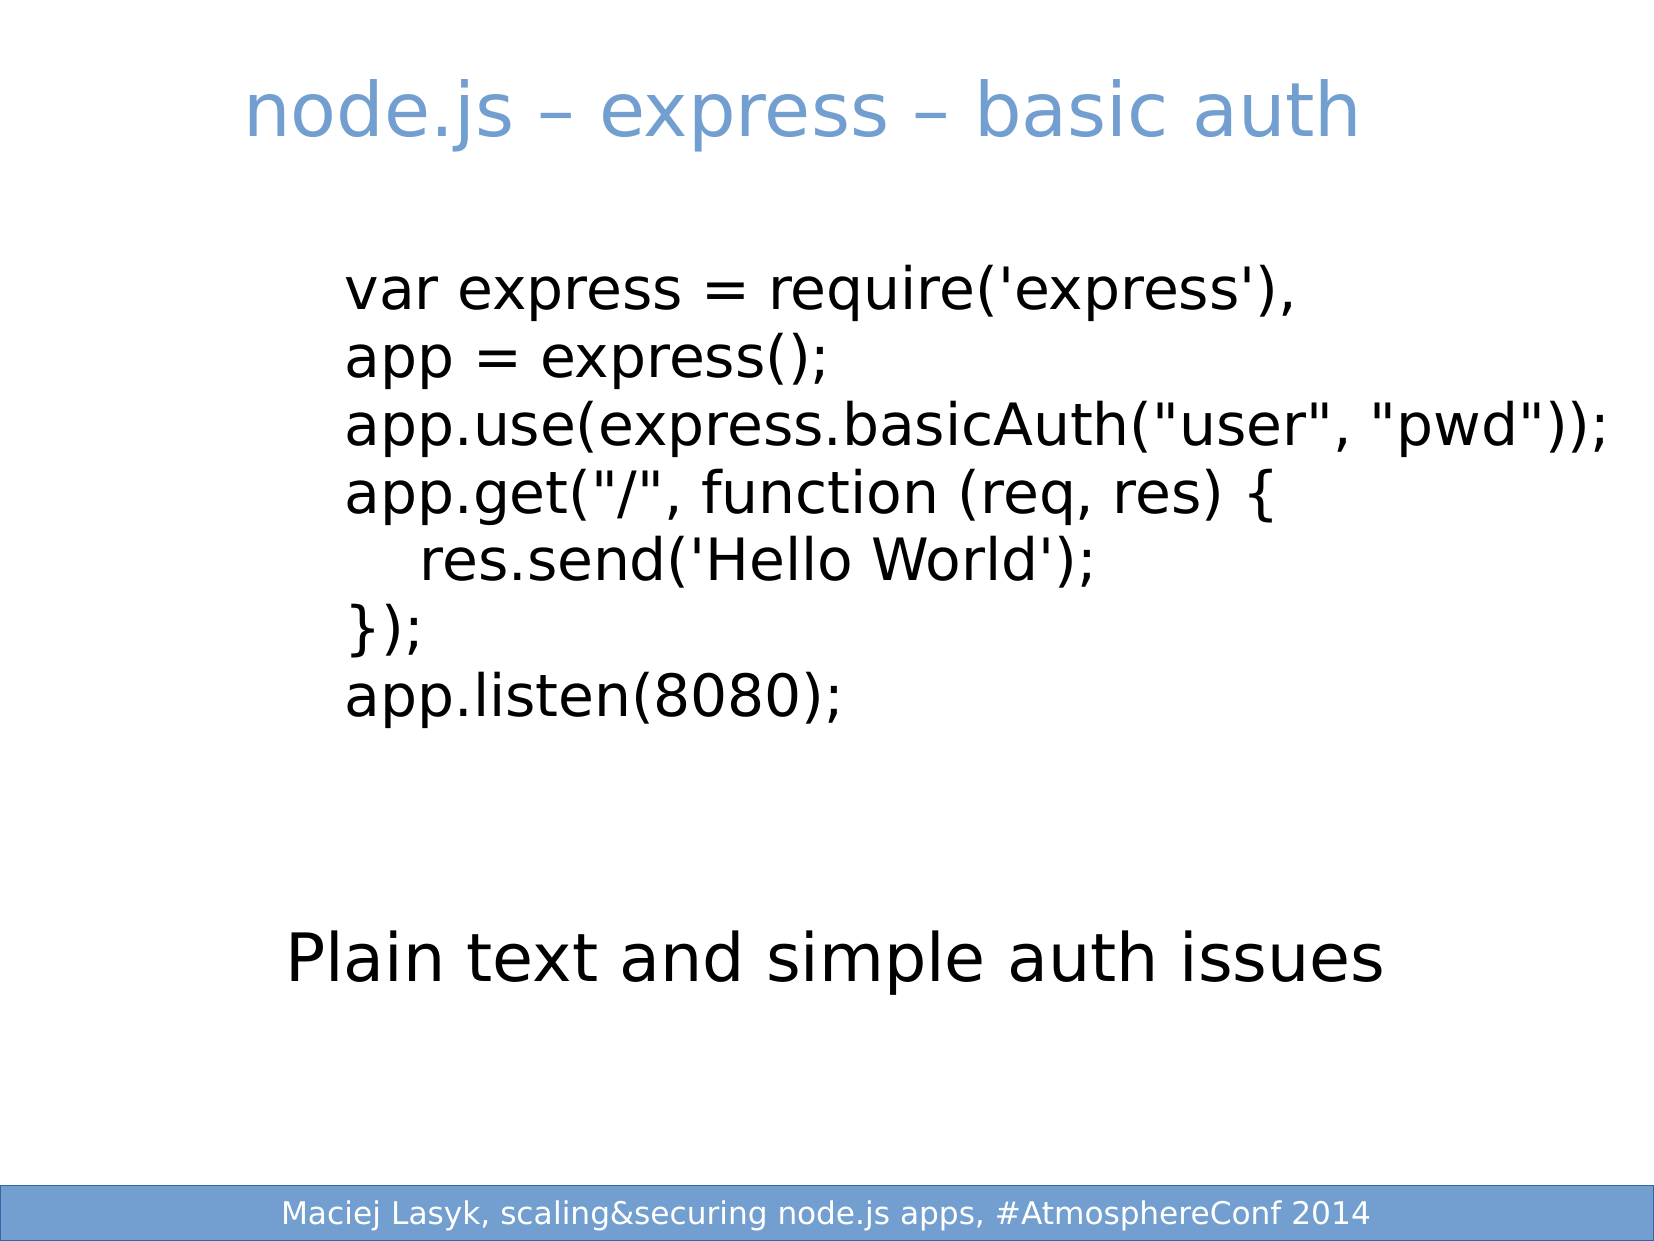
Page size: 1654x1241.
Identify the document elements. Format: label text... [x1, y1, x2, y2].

text_box Maciej Lasyk, scaling&securing node.js apps, #AtmosphereConf 2014 [266, 1188, 1388, 1240]
text_box node.js – express – basic auth [228, 60, 1378, 163]
text_box Plain text and simple auth issues [270, 912, 1402, 1006]
text_box var express = require('express'), app = express(); app.use(express.basicAuth("user", "pwd")); app.get("/", function (req, res) { res.send('Hello World'); }); app.listen(8080); [330, 248, 1654, 984]
text_box [0, 1185, 1654, 1241]
